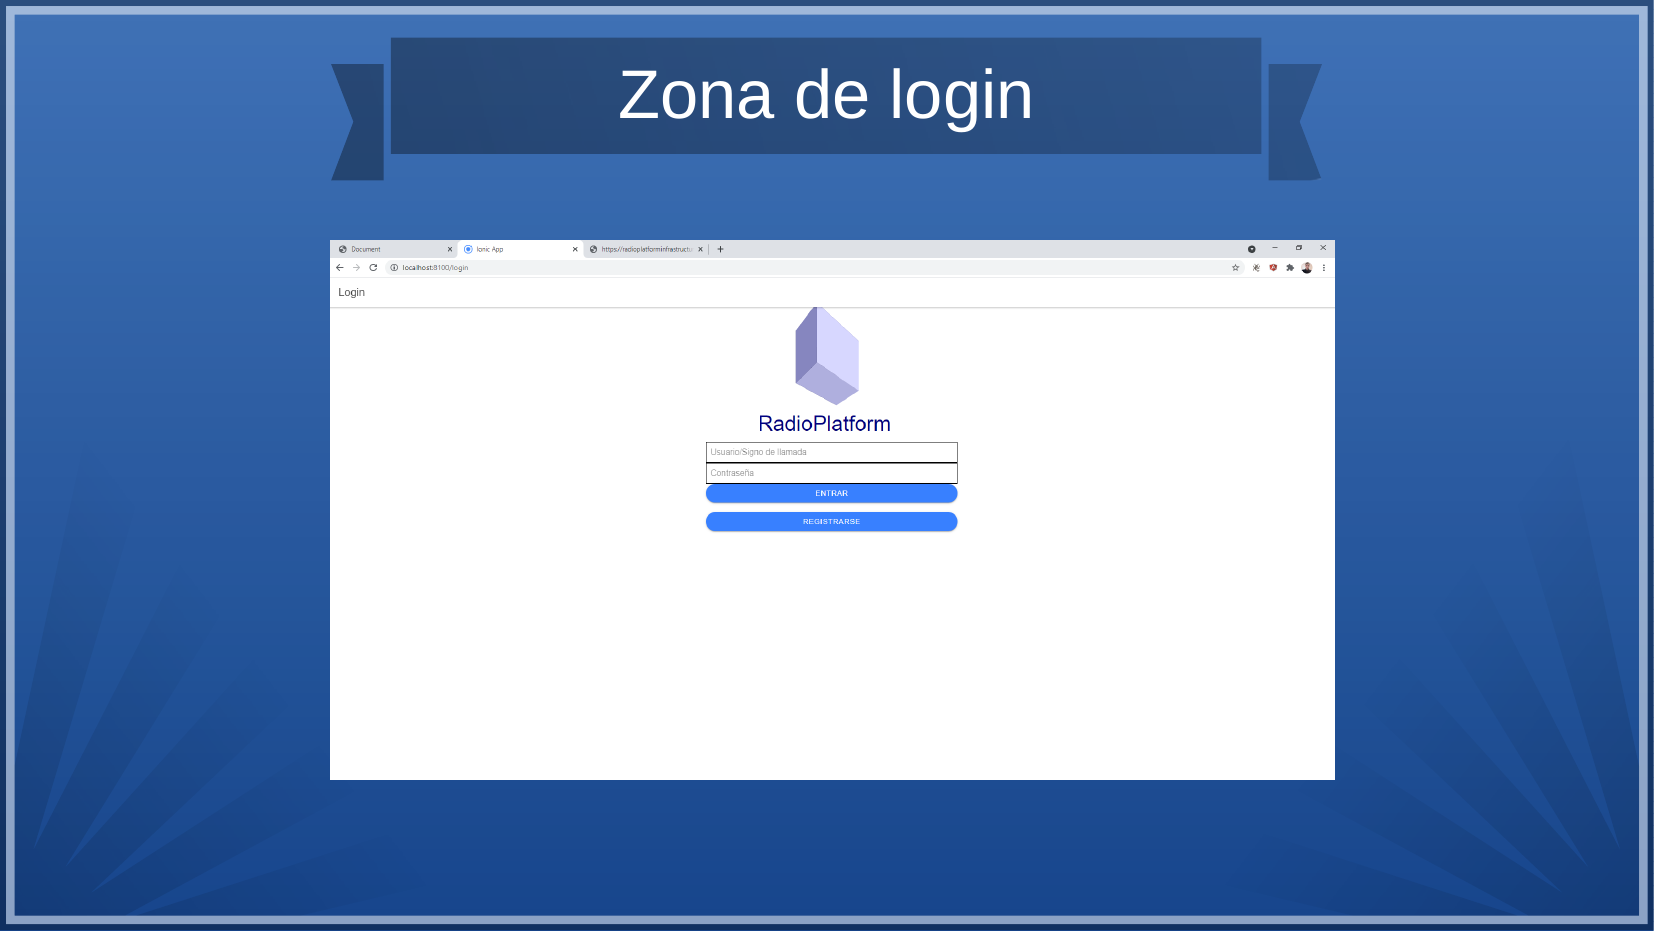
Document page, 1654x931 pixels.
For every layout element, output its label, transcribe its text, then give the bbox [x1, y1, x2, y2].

picture [330, 240, 1335, 780]
title Zona de login [389, 35, 1264, 154]
